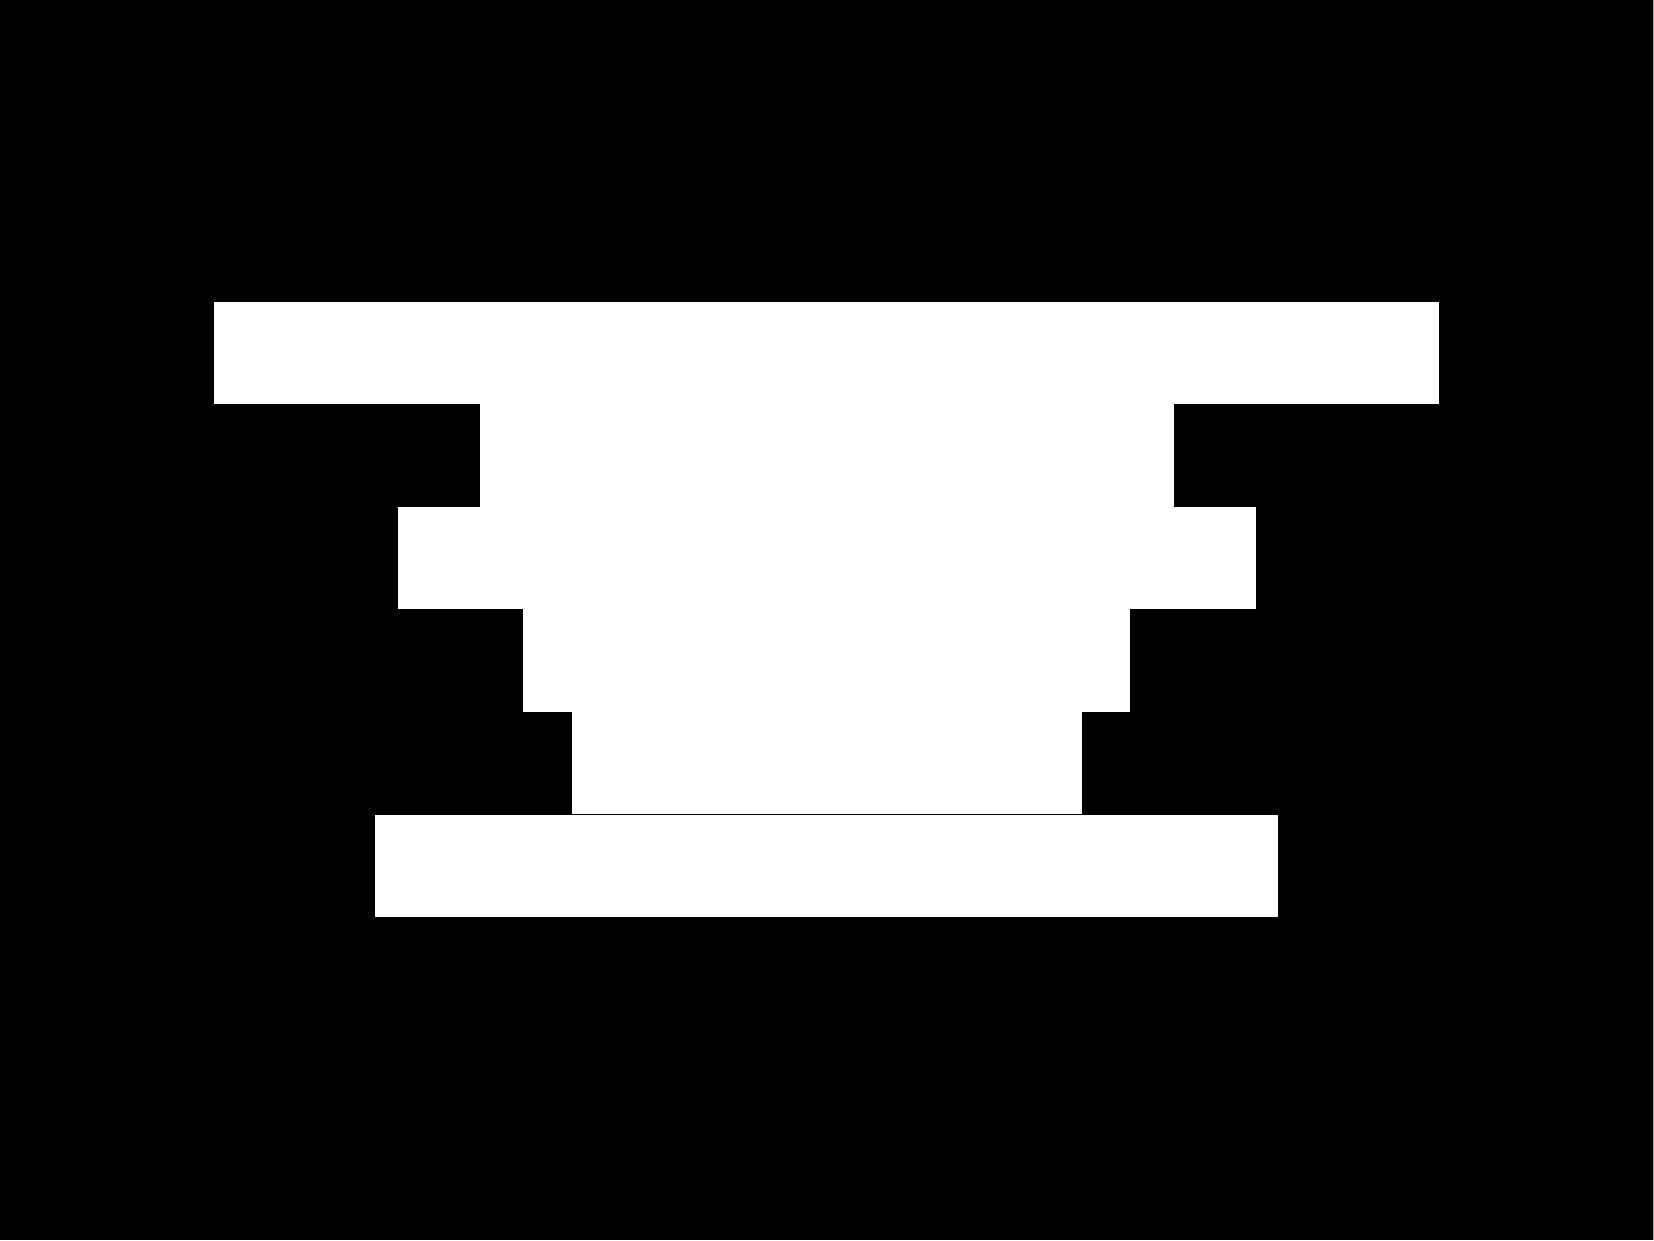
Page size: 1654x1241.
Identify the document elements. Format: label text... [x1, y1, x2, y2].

subtitle E a minha vida foi lavada pelo sangue de Jesus Minha história dividiu Antes e depois Pelo sangue Pelo sangue de Jesus [82, 49, 1571, 1170]
